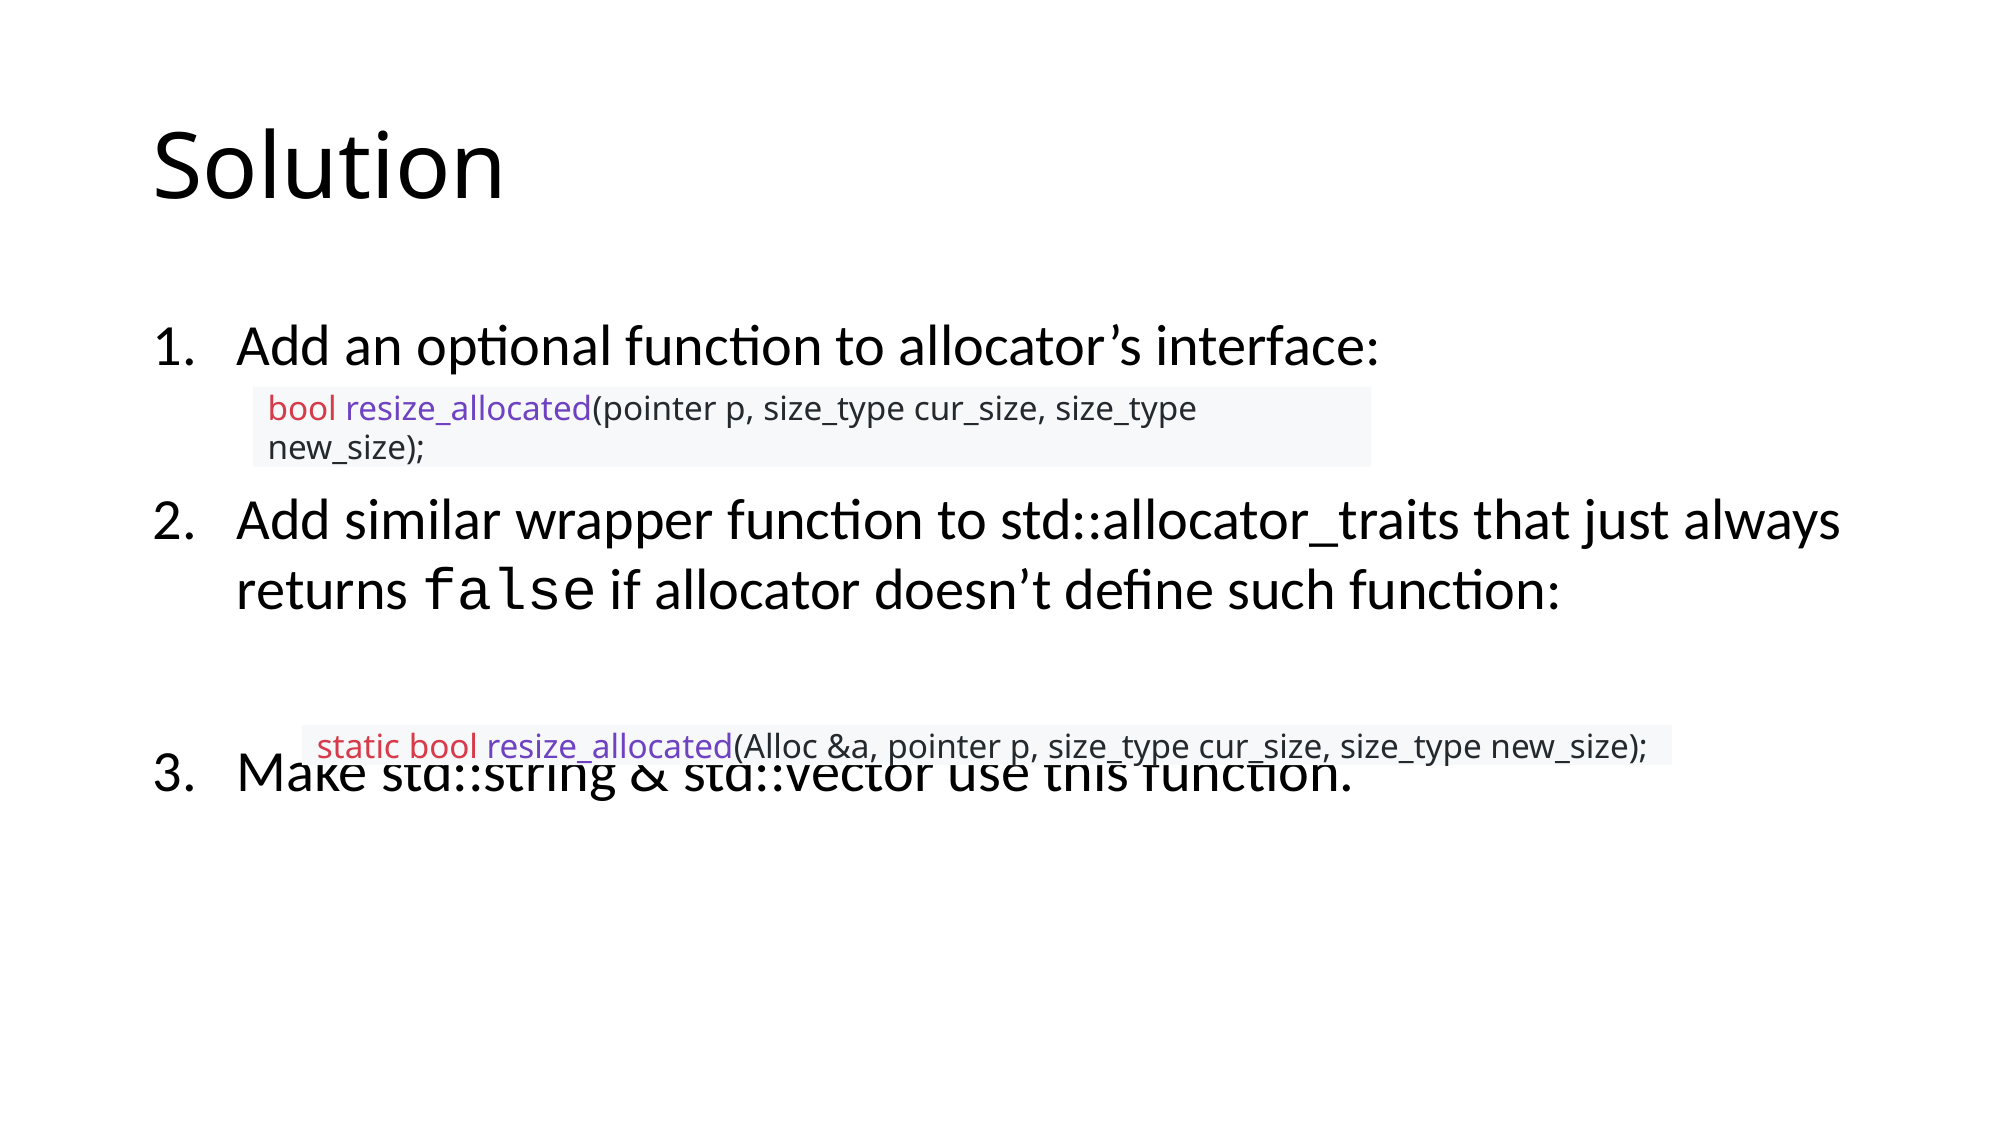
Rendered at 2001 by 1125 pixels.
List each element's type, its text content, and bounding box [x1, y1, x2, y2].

text_box static bool resize_allocated(Alloc &a, pointer p, size_type cur_size, size_type new_size); [301, 724, 1673, 766]
list Add an optional function to allocator’s interface: Add similar wrapper function to std::allocator_traits that just always returns false if allocator doesn’t define such function: Make std::string & std::vector use this function. [137, 299, 1863, 1014]
title Solution [137, 59, 1863, 278]
text_box bool resize_allocated(pointer p, size_type cur_size, size_type new_size); [252, 386, 1372, 467]
